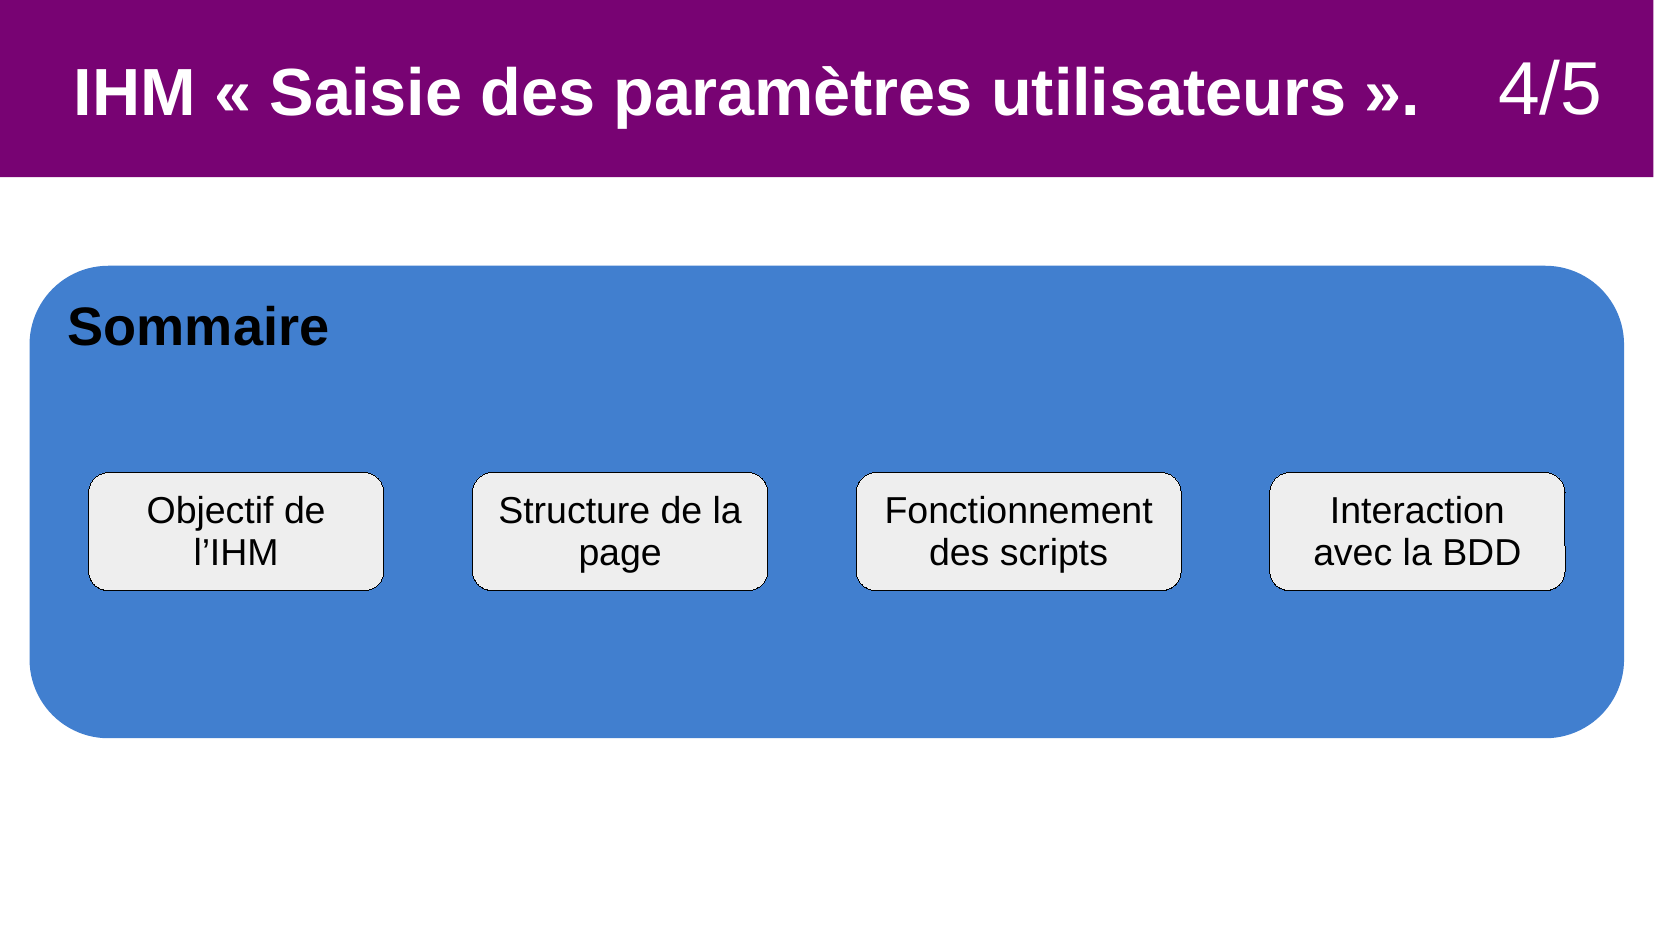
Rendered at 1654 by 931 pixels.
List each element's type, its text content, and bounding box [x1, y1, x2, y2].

text_box Sommaire [29, 265, 1625, 739]
text_box Interaction avec la BDD [1269, 472, 1566, 591]
text_box 4/5 [1476, 0, 1625, 178]
text_box [0, 0, 1476, 178]
text_box IHM « Saisie des paramètres utilisateurs ». [59, 47, 1476, 138]
text_box [1625, 0, 1654, 178]
text_box Fonctionnement des scripts [856, 472, 1182, 591]
text_box Structure de la page [472, 472, 768, 591]
text_box Objectif de l’IHM [88, 472, 384, 591]
